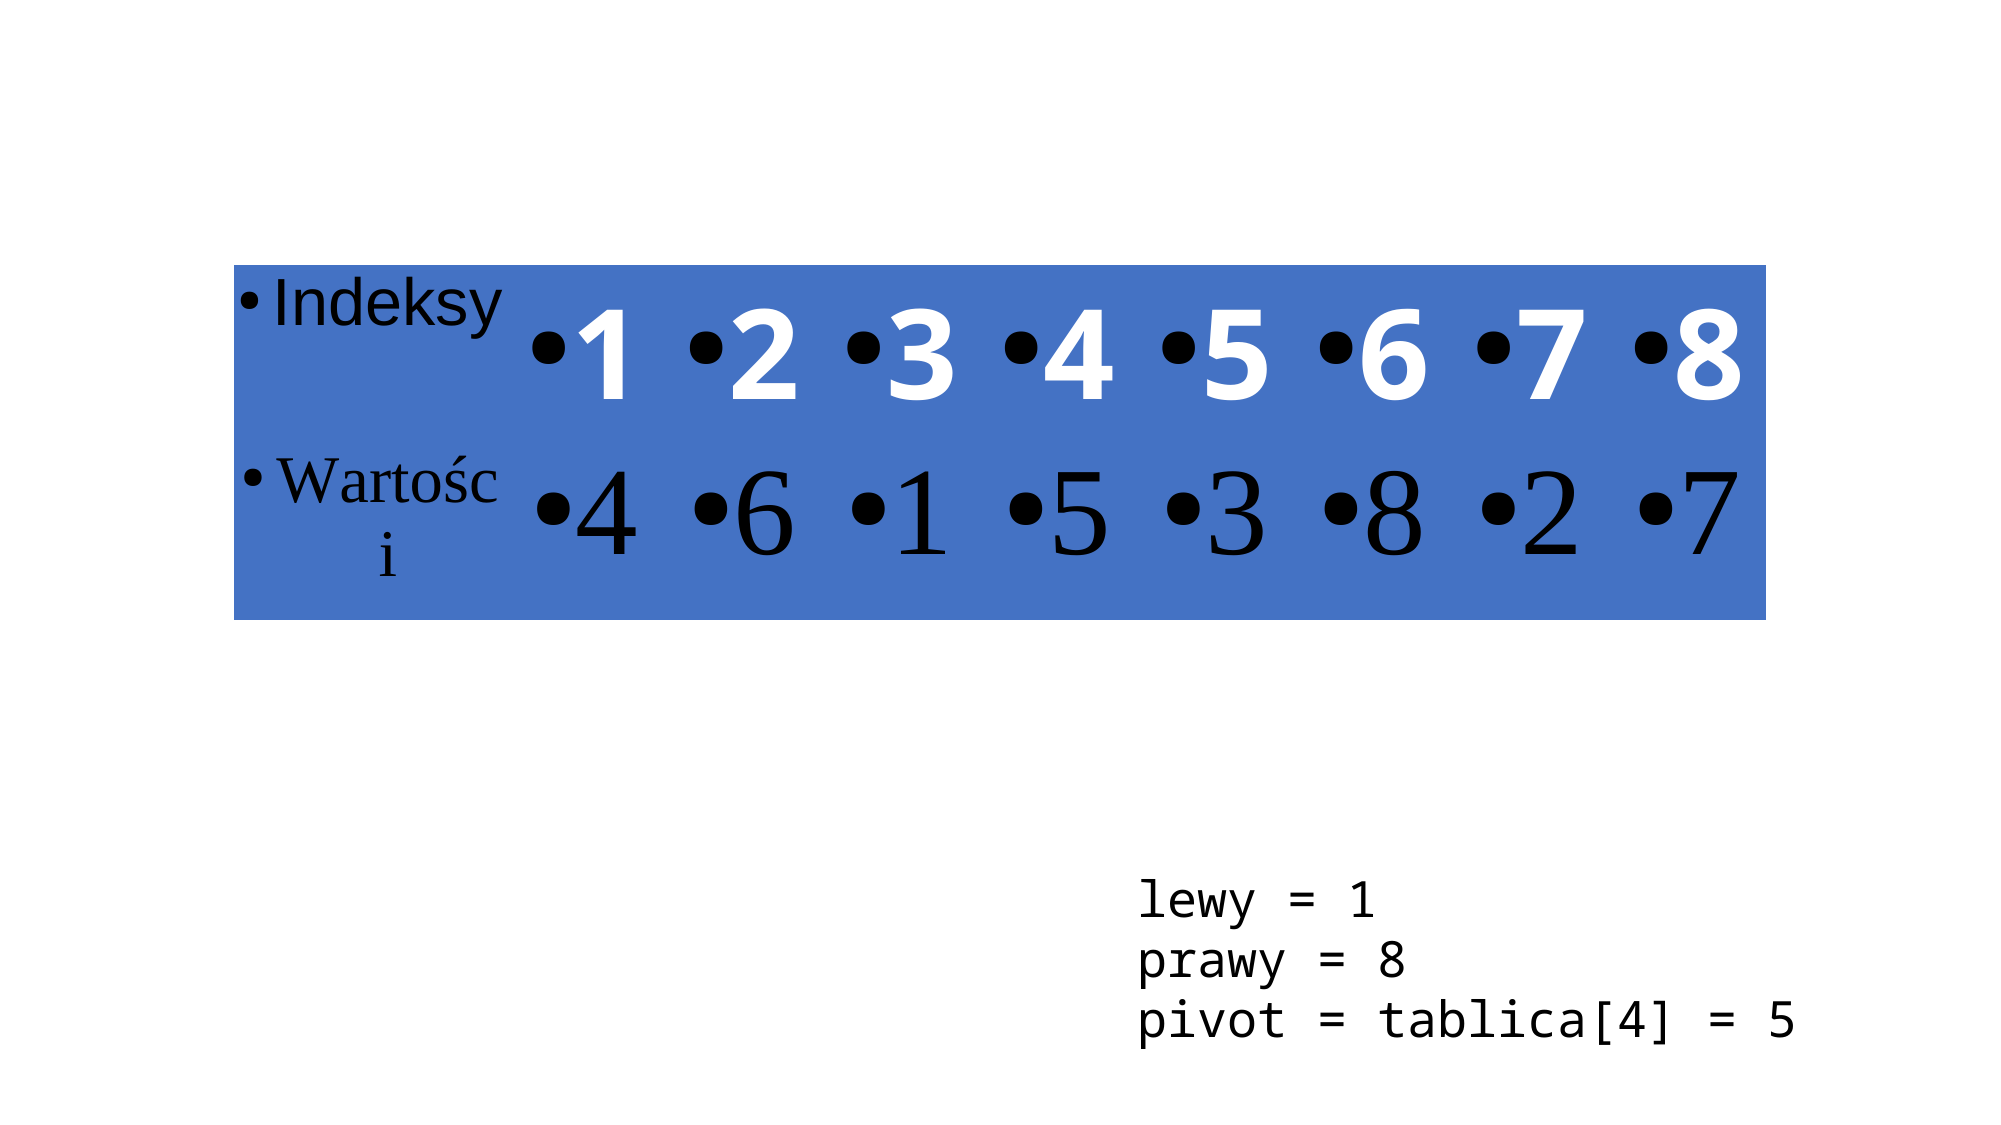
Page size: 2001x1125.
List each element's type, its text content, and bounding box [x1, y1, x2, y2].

table_header 6 [1293, 265, 1451, 443]
table_header 4 [978, 265, 1136, 443]
table_header 1 [506, 265, 663, 443]
table_cell 3 [1136, 443, 1293, 620]
table_header 7 [1451, 265, 1608, 443]
table_header Indeksy [234, 265, 506, 443]
text_box lewy = 1 prawy = 8 pivot = tablica[4] = 5 [1122, 859, 1766, 1057]
table_header 2 [663, 265, 821, 443]
table_header 5 [1136, 265, 1293, 443]
table_cell 7 [1608, 443, 1766, 620]
table_cell 1 [821, 443, 978, 620]
table_cell 2 [1451, 443, 1608, 620]
table_header 3 [821, 265, 978, 443]
table_cell 5 [978, 443, 1136, 620]
table_cell 8 [1293, 443, 1451, 620]
table_cell 6 [663, 443, 821, 620]
table_cell 4 [506, 443, 663, 620]
table_header 8 [1608, 265, 1766, 443]
table_cell Wartości [234, 443, 506, 620]
